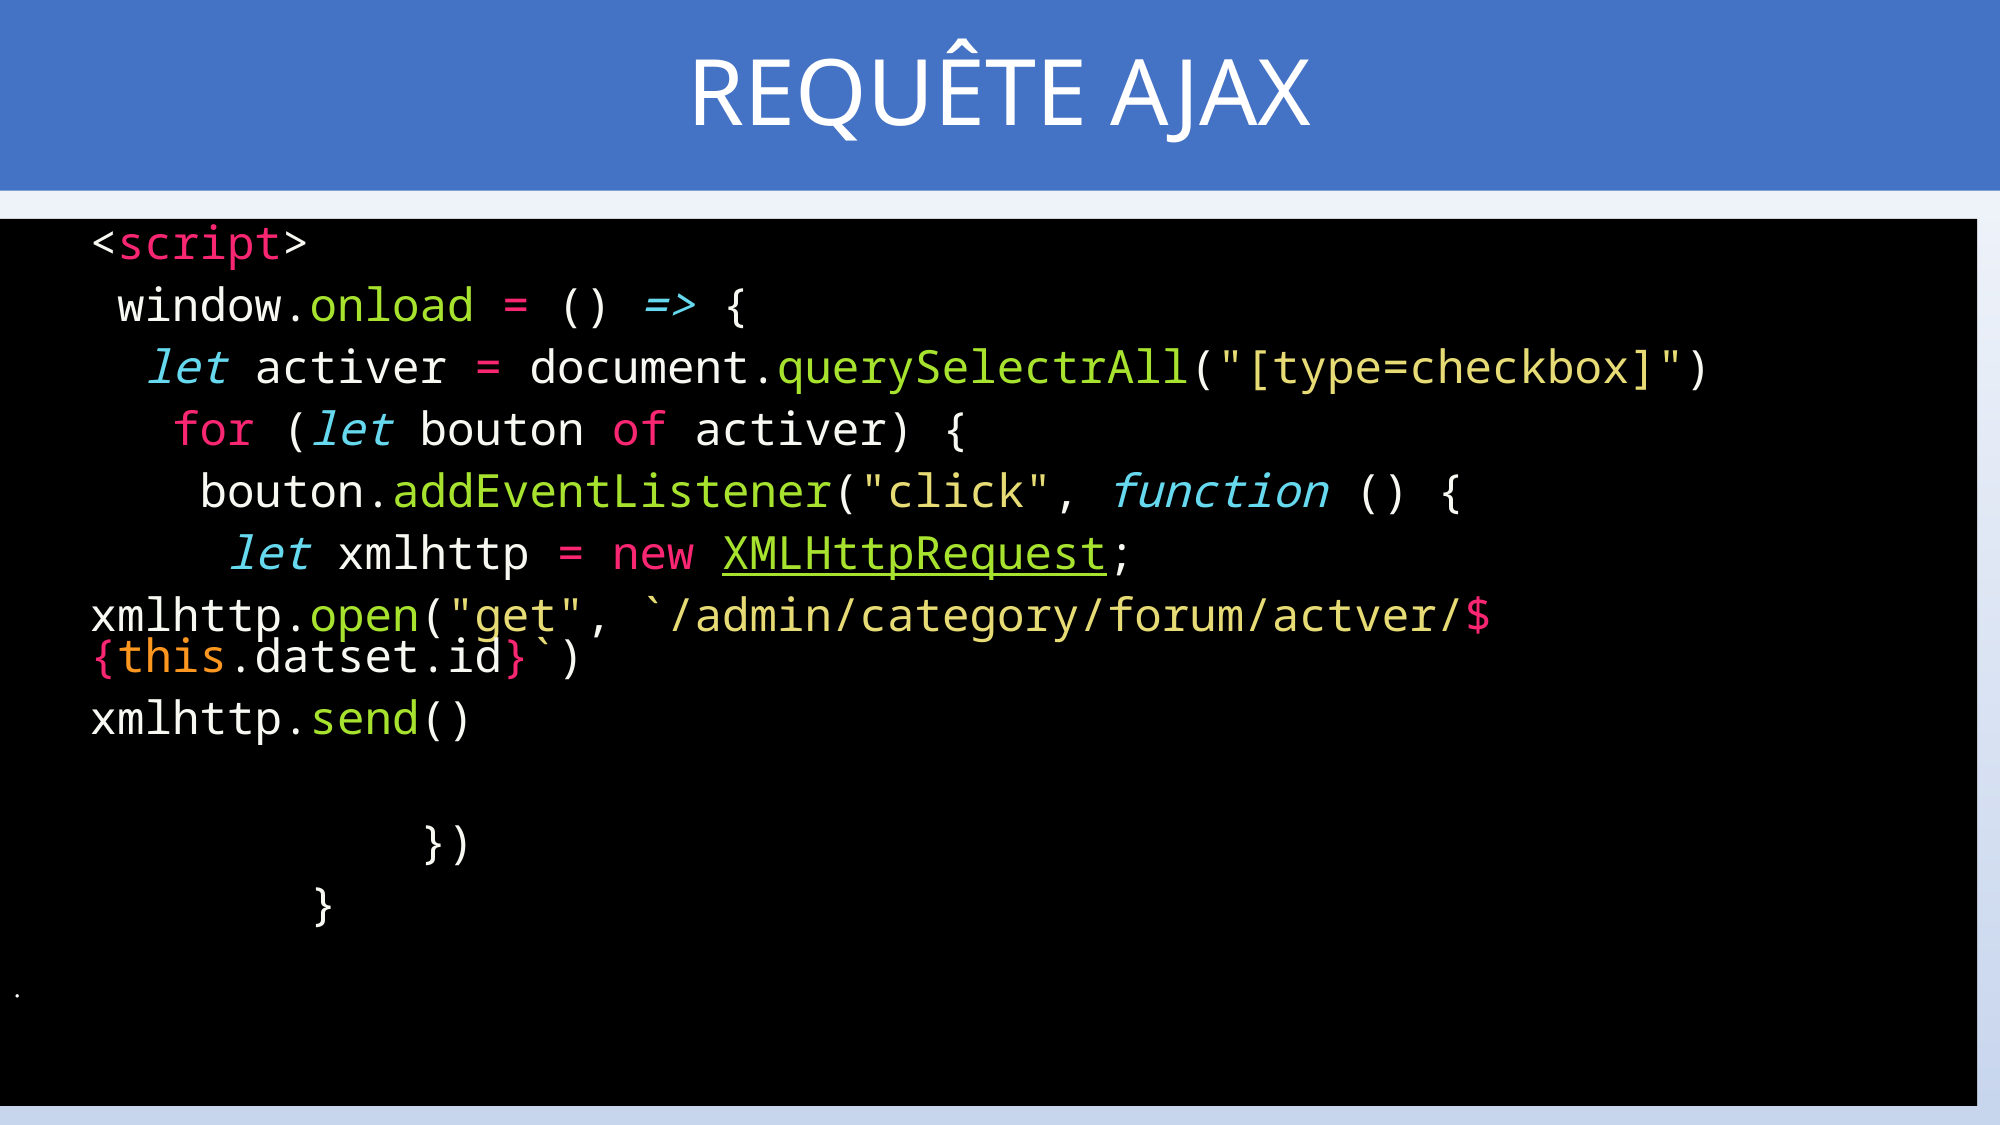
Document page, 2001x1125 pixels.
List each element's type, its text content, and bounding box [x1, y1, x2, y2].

list <script> window.onload = () => { let activer = document.querySelectrAll("[type=checkbox]") for (let bouton of activer) { bouton.addEventListener("click", function () { let xmlhttp = new XMLHttpRequest; xmlhttp.open("get", `/admin/category/forum/actver/${this.datset.id}`) xmlhttp.send() }) } [0, 218, 1978, 1106]
title REQUÊTE AJAX [0, 0, 2000, 191]
